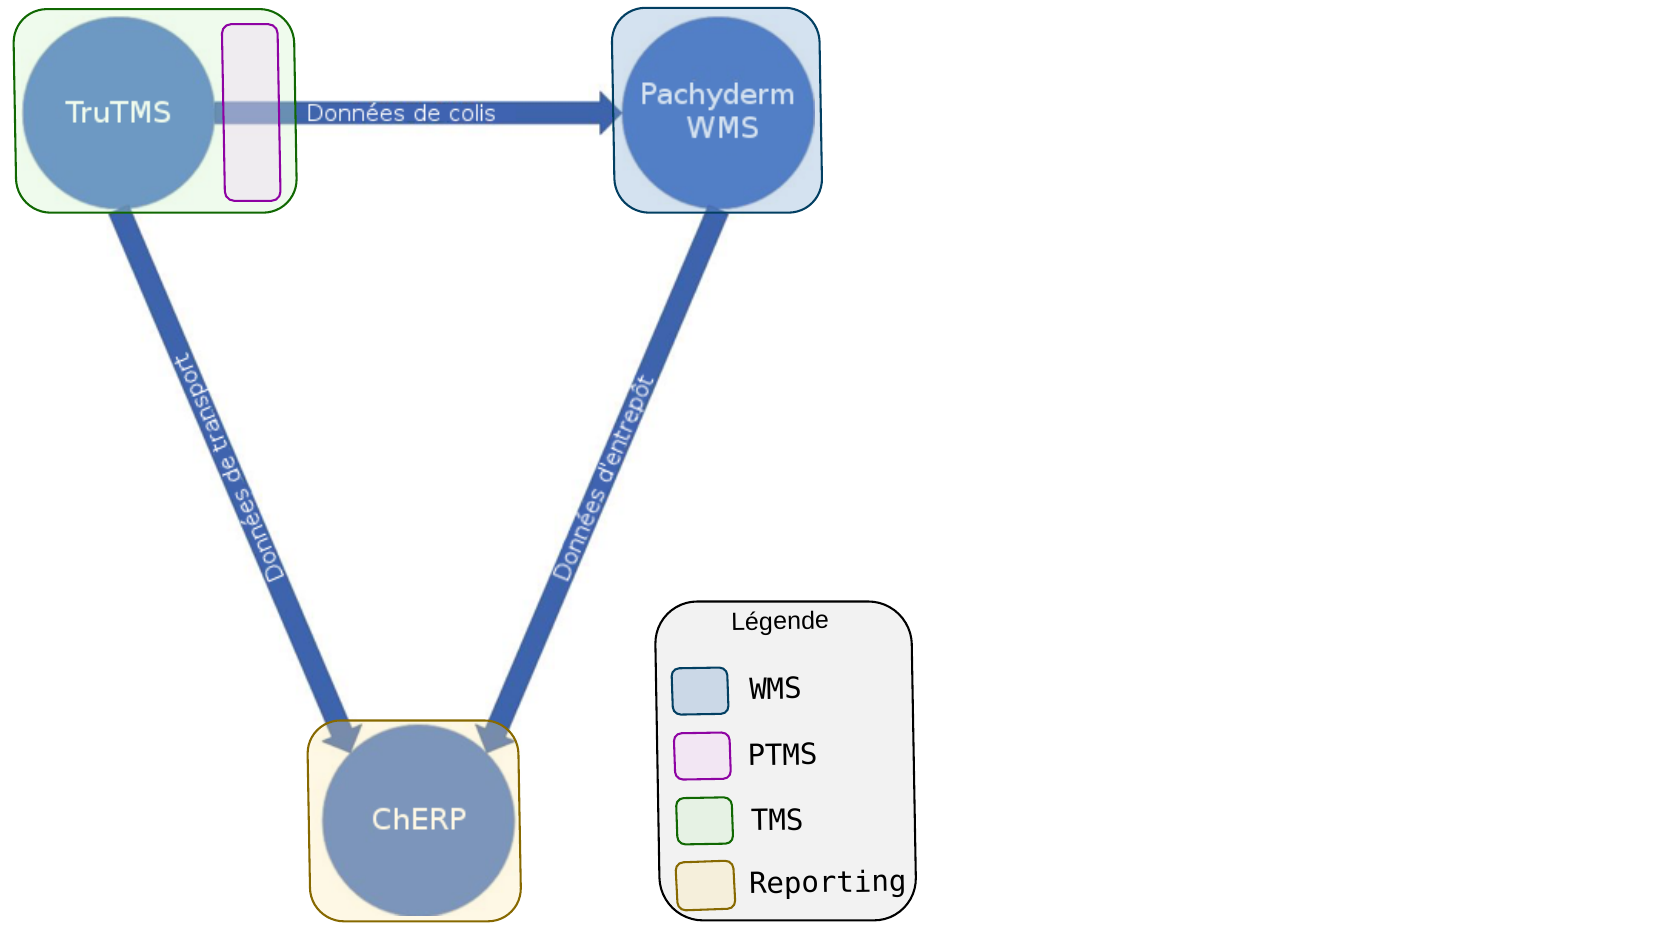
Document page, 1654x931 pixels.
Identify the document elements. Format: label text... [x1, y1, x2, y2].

text_box PTMS [732, 728, 887, 781]
text_box TMS [750, 802, 816, 838]
text_box [611, 7, 822, 213]
text_box [655, 601, 916, 921]
text_box [13, 9, 297, 213]
picture [21, 15, 815, 916]
text_box Légende [716, 598, 847, 648]
picture [808, 15, 815, 23]
text_box WMS [734, 662, 889, 715]
text_box Reporting [733, 856, 930, 909]
text_box [307, 720, 521, 922]
